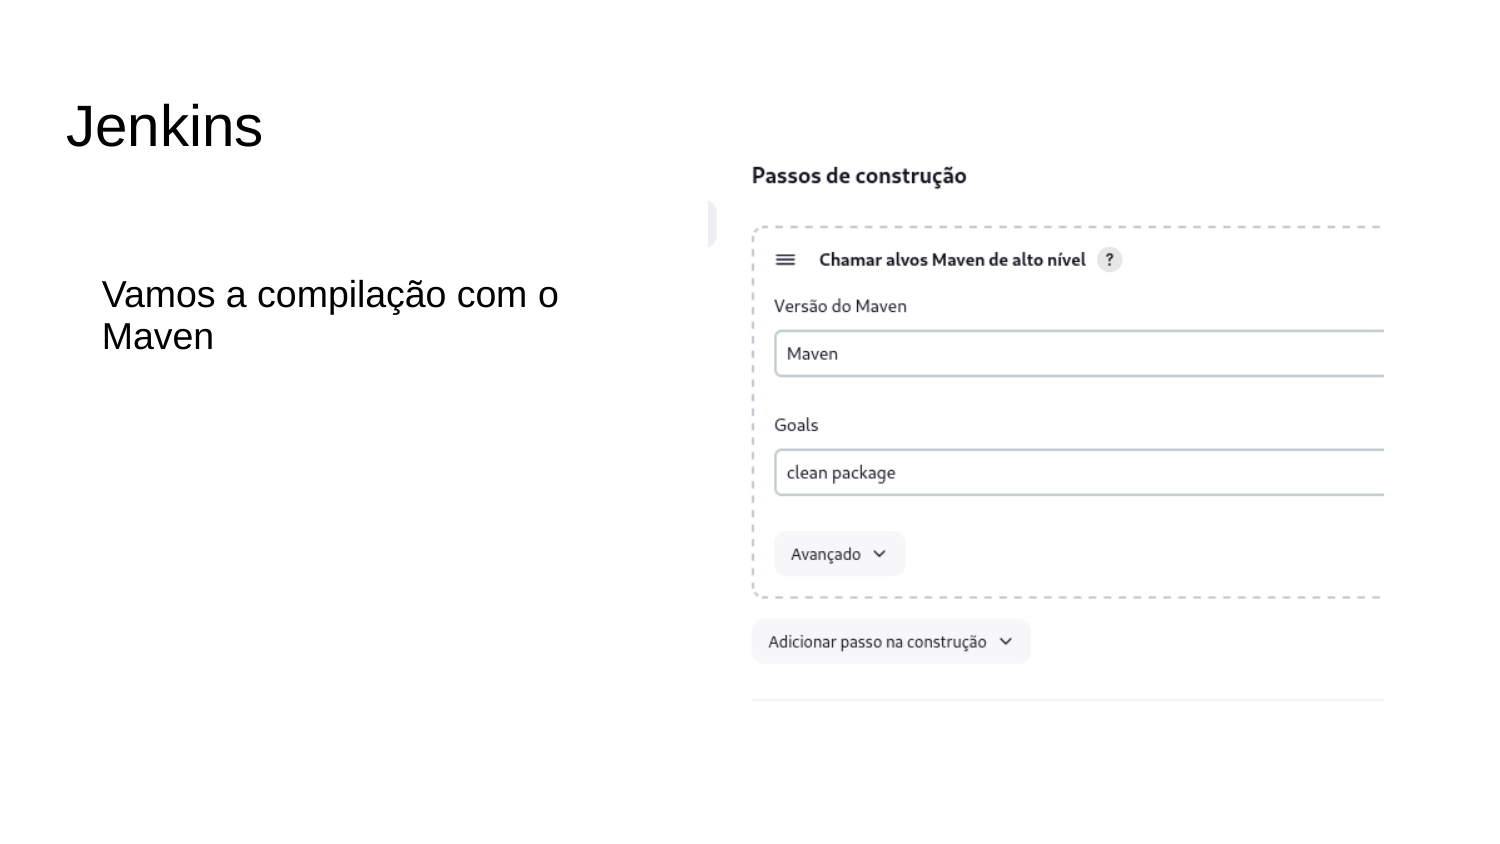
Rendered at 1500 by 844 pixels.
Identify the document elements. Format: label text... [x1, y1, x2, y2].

title Jenkins [51, 72, 1449, 167]
picture [708, 142, 1384, 709]
text_box Vamos a compilação com o Maven [87, 265, 574, 365]
